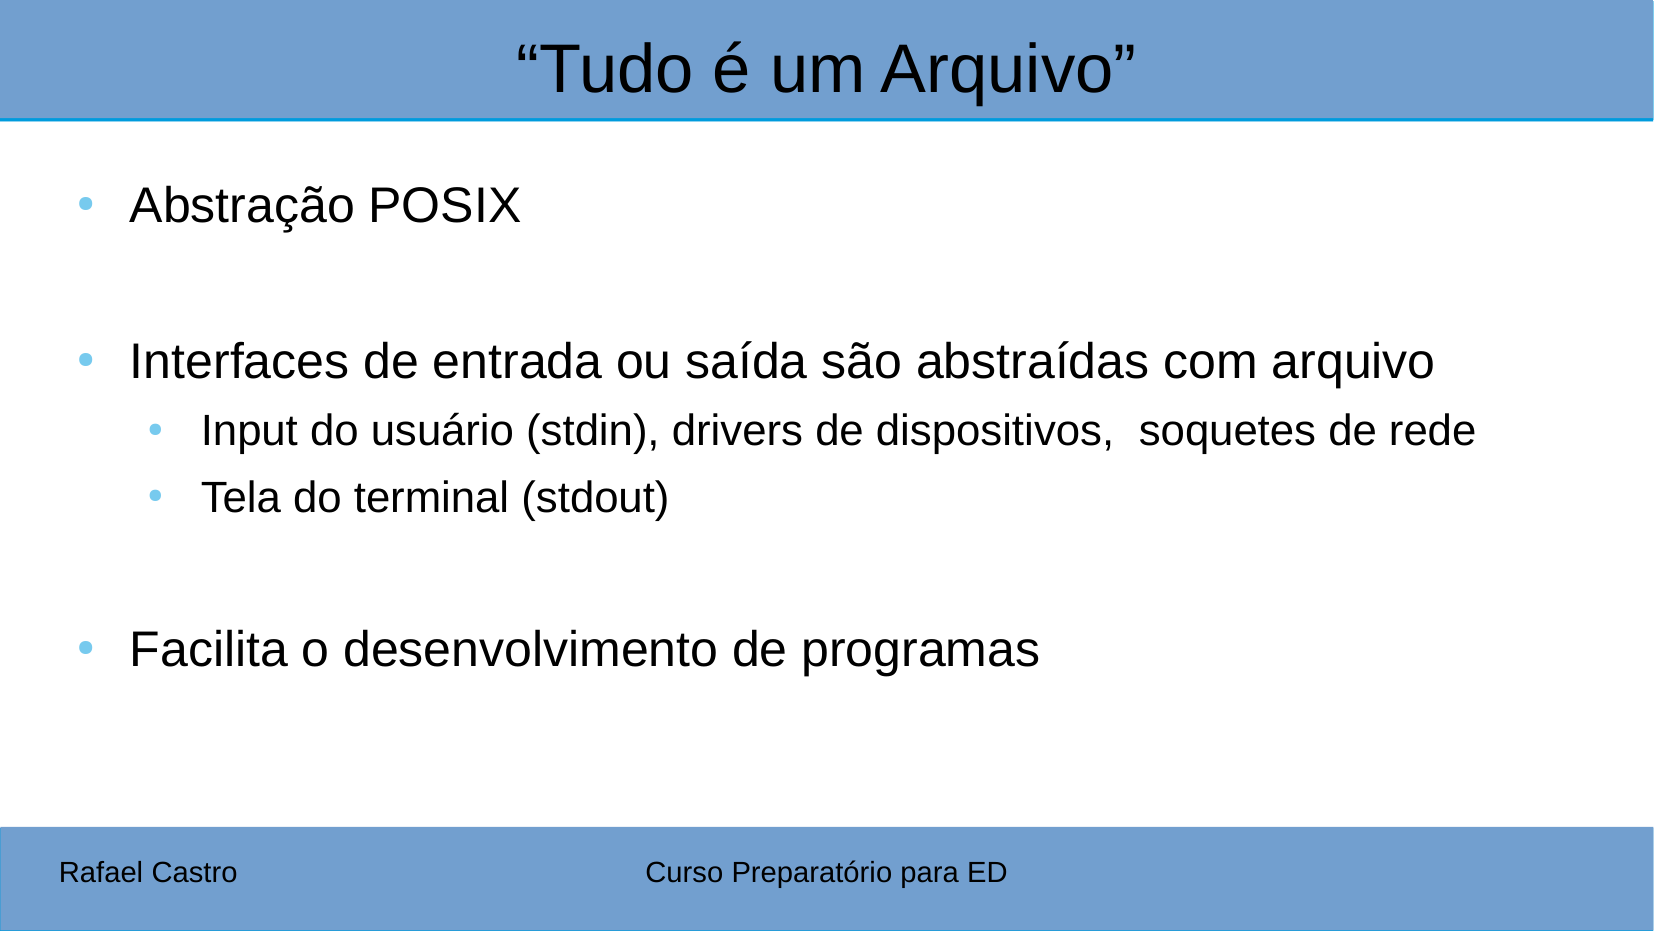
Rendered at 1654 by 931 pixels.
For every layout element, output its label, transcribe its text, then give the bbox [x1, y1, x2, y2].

list Abstração POSIX Interfaces de entrada ou saída são abstraídas com arquivo Input do usuário (stdin), drivers de dispositivos, soquetes de rede Tela do terminal (stdout) Facilita o desenvolvimento de programas [59, 177, 1595, 768]
title “Tudo é um Arquivo” [59, 29, 1595, 108]
